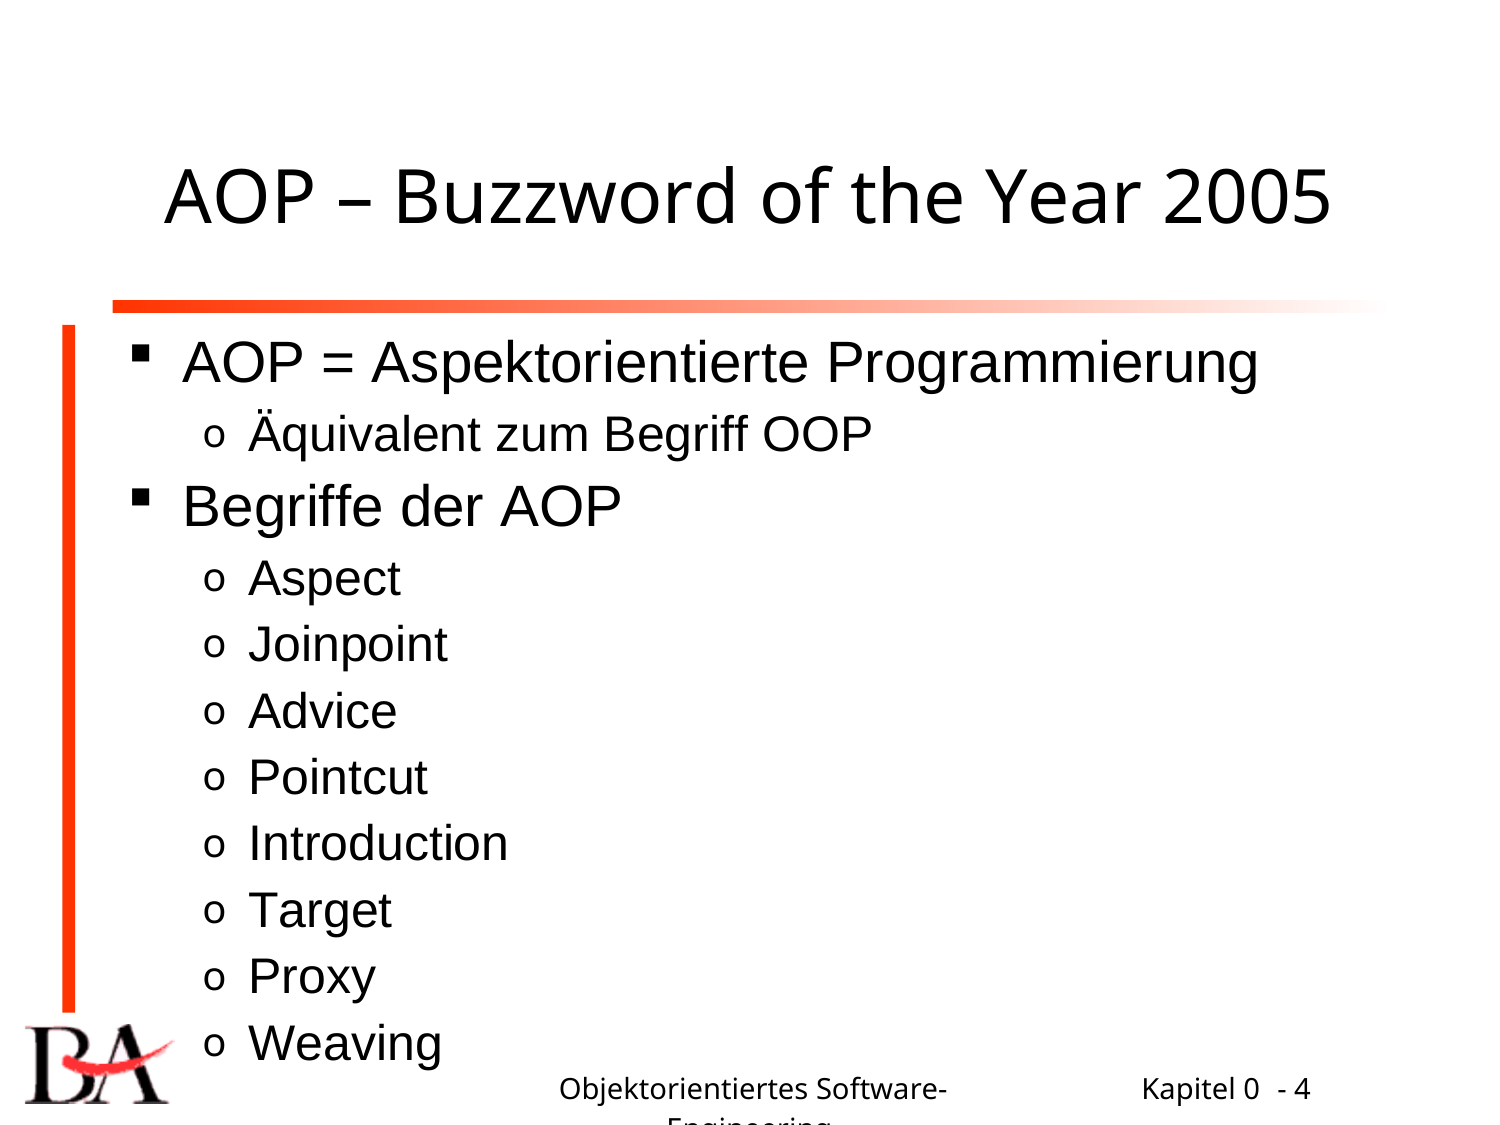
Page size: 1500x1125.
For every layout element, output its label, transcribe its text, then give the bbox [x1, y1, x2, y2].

picture [24, 1024, 175, 1104]
list AOP = Aspektorientierte Programmierung Äquivalent zum Begriff OOP Begriffe der AOP Aspect Joinpoint Advice Pointcut Introduction Target Proxy Weaving [112, 324, 1388, 1079]
title AOP – Buzzword of the Year 2005 [112, 96, 1388, 292]
